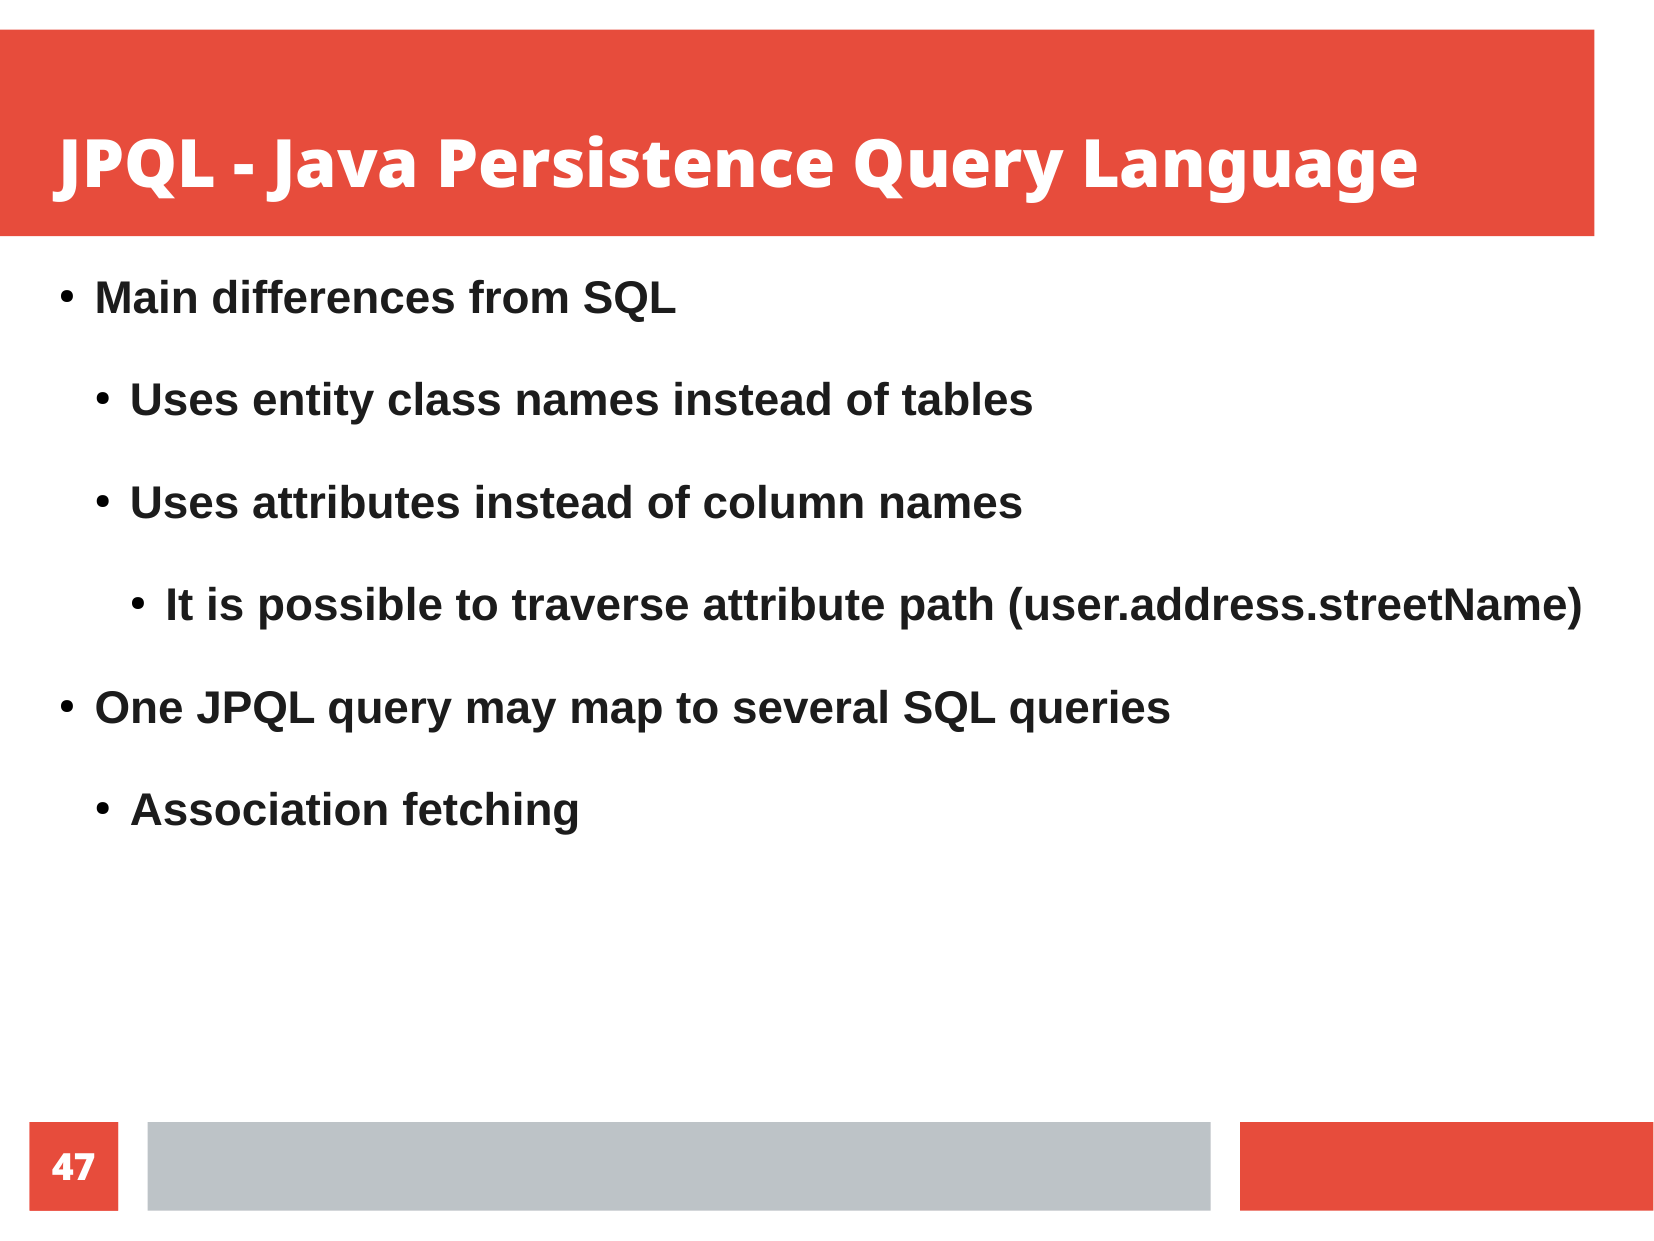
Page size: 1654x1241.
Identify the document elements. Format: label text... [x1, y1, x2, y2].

title JPQL - Java Persistence Query Language [59, 59, 1595, 207]
subtitle Main differences from SQL Uses entity class names instead of tables Uses attributes instead of column names It is possible to traverse attribute path (user.address.streetName) One JPQL query may map to several SQL queries Association fetching [59, 271, 1595, 1040]
